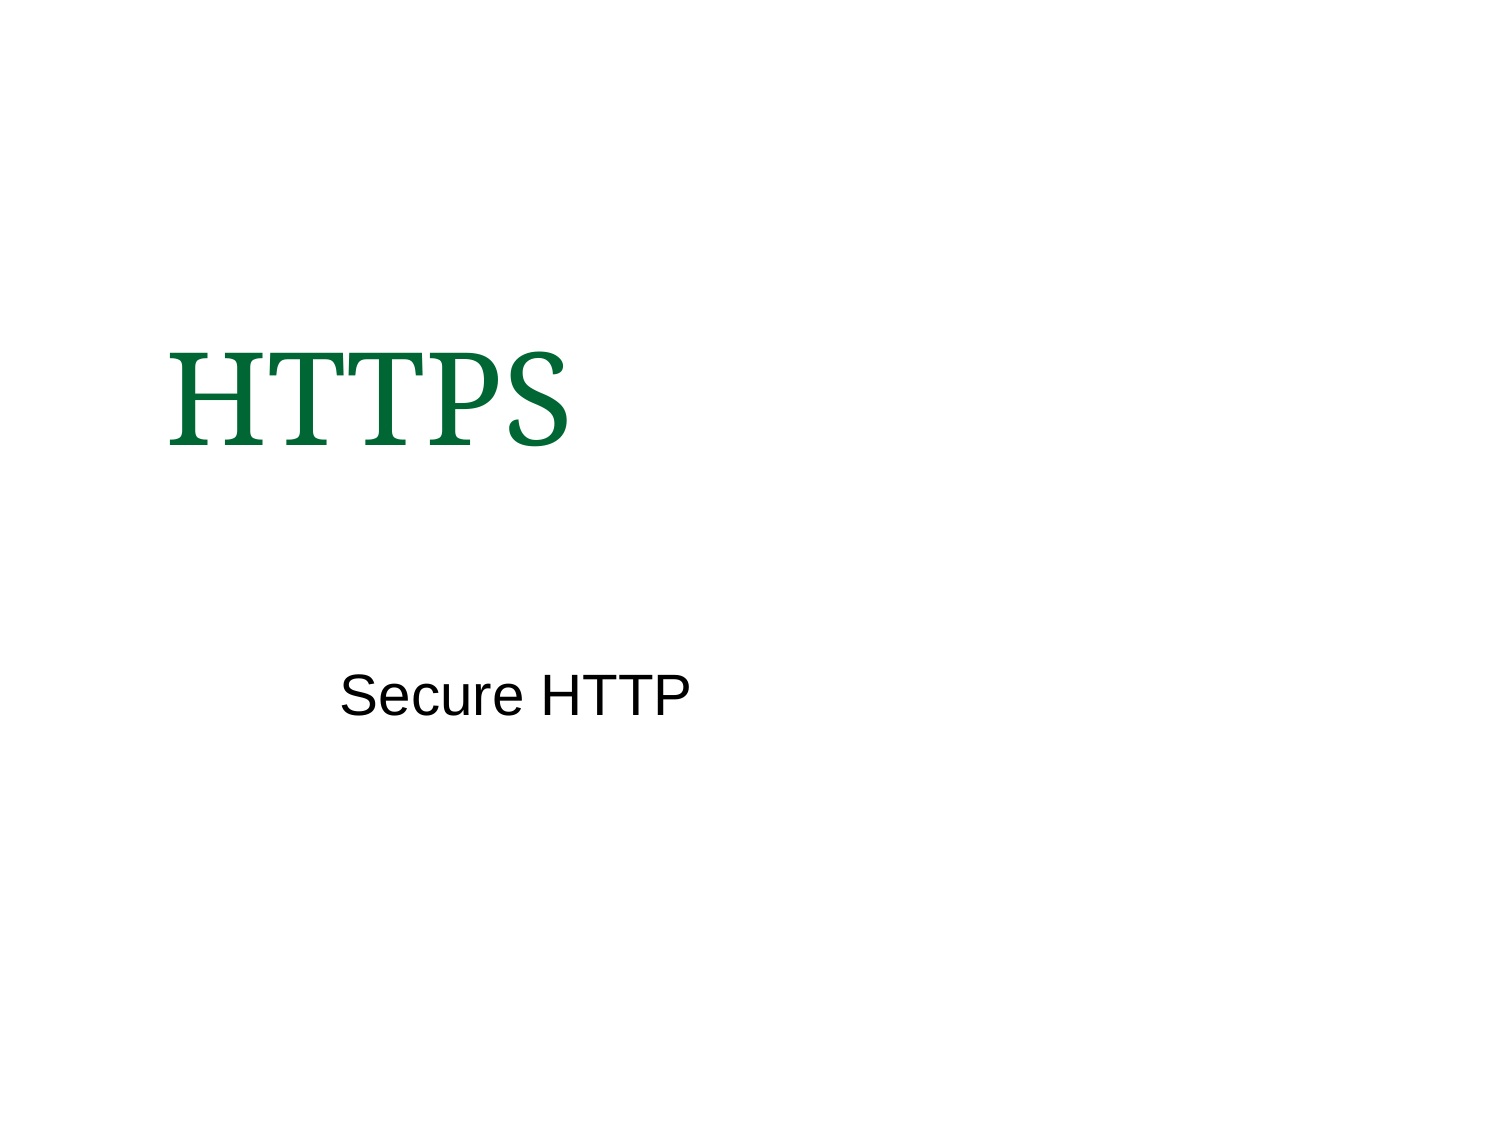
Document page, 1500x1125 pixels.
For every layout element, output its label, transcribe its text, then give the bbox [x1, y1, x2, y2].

subtitle Secure HTTP [324, 650, 1400, 938]
title HTTPS [150, 249, 1401, 538]
